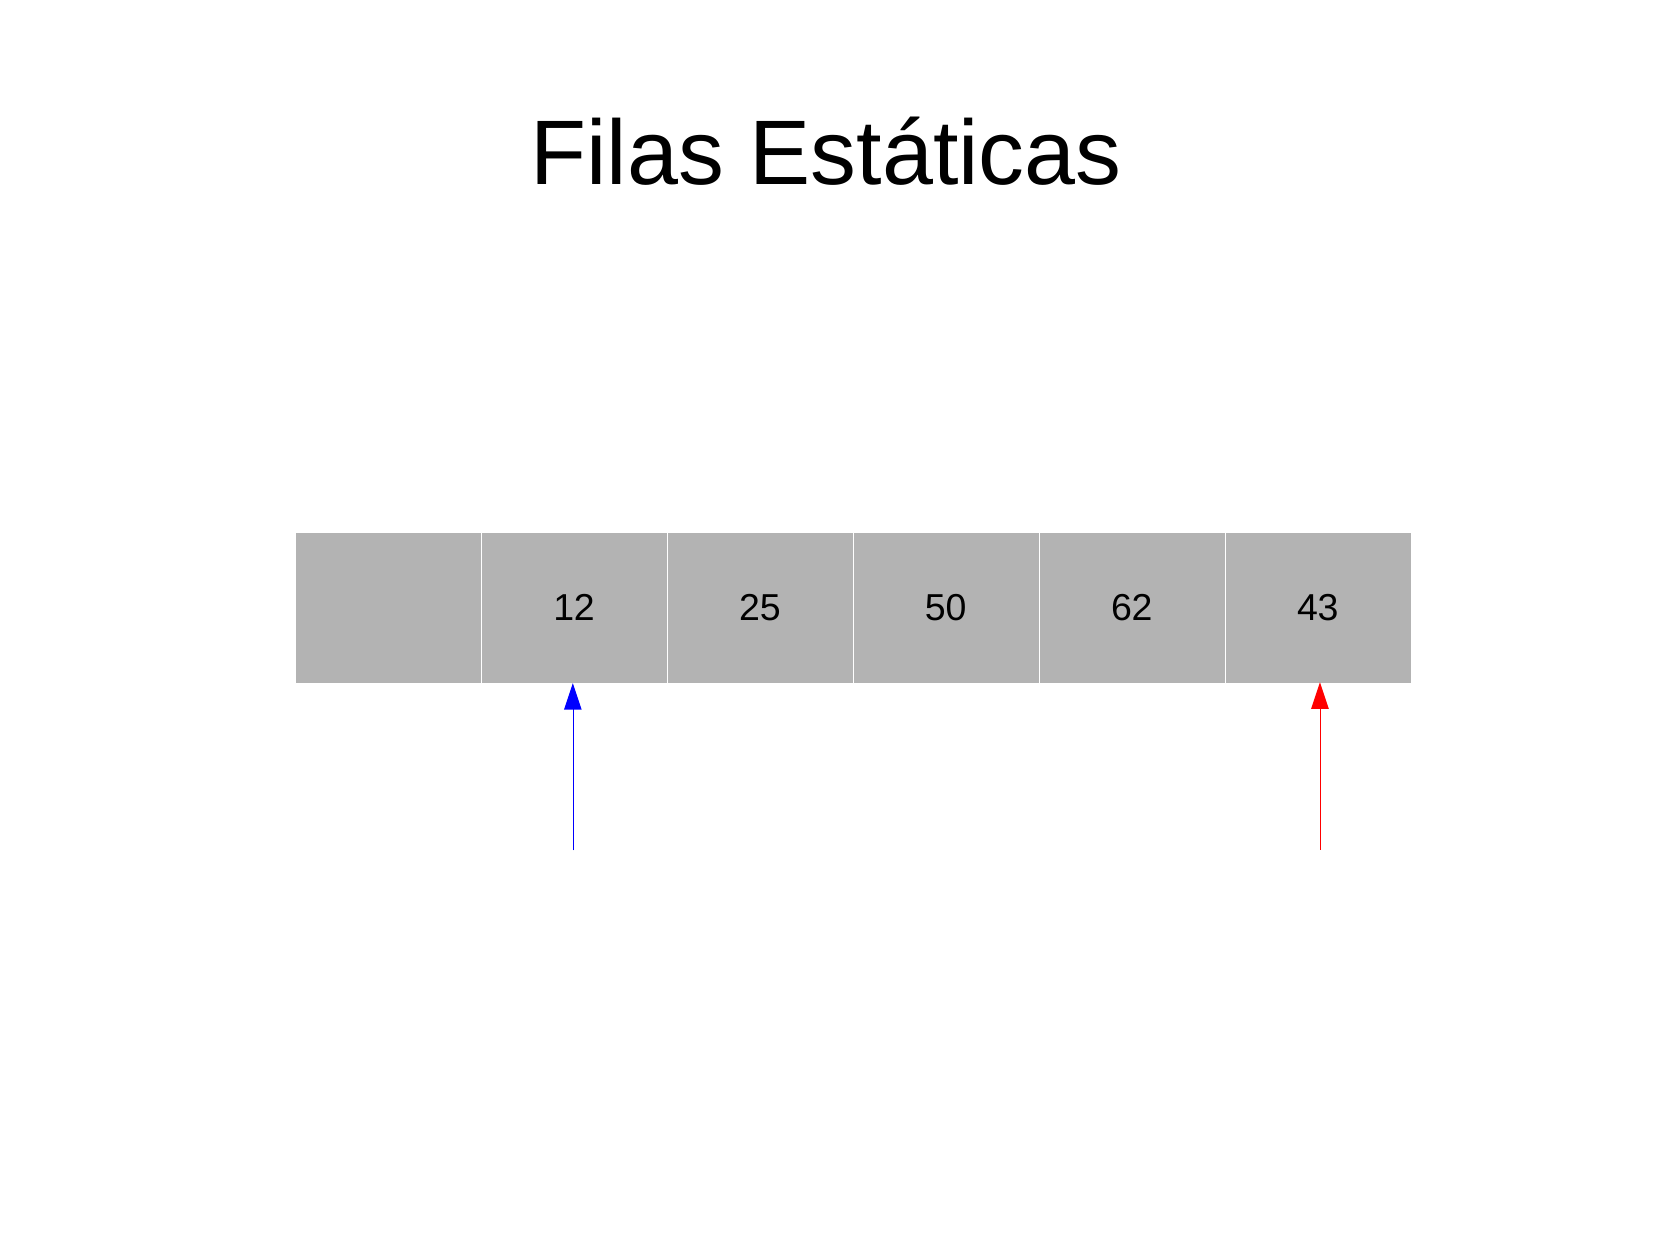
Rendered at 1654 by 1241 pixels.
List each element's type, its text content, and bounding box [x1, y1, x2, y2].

title Filas Estáticas [82, 49, 1571, 257]
table_header 50 [854, 533, 1039, 683]
table_header [296, 533, 481, 683]
table_header 25 [668, 533, 853, 683]
table_header 12 [482, 533, 667, 683]
table_header 62 [1040, 533, 1225, 683]
table_header 43 [1226, 533, 1411, 683]
